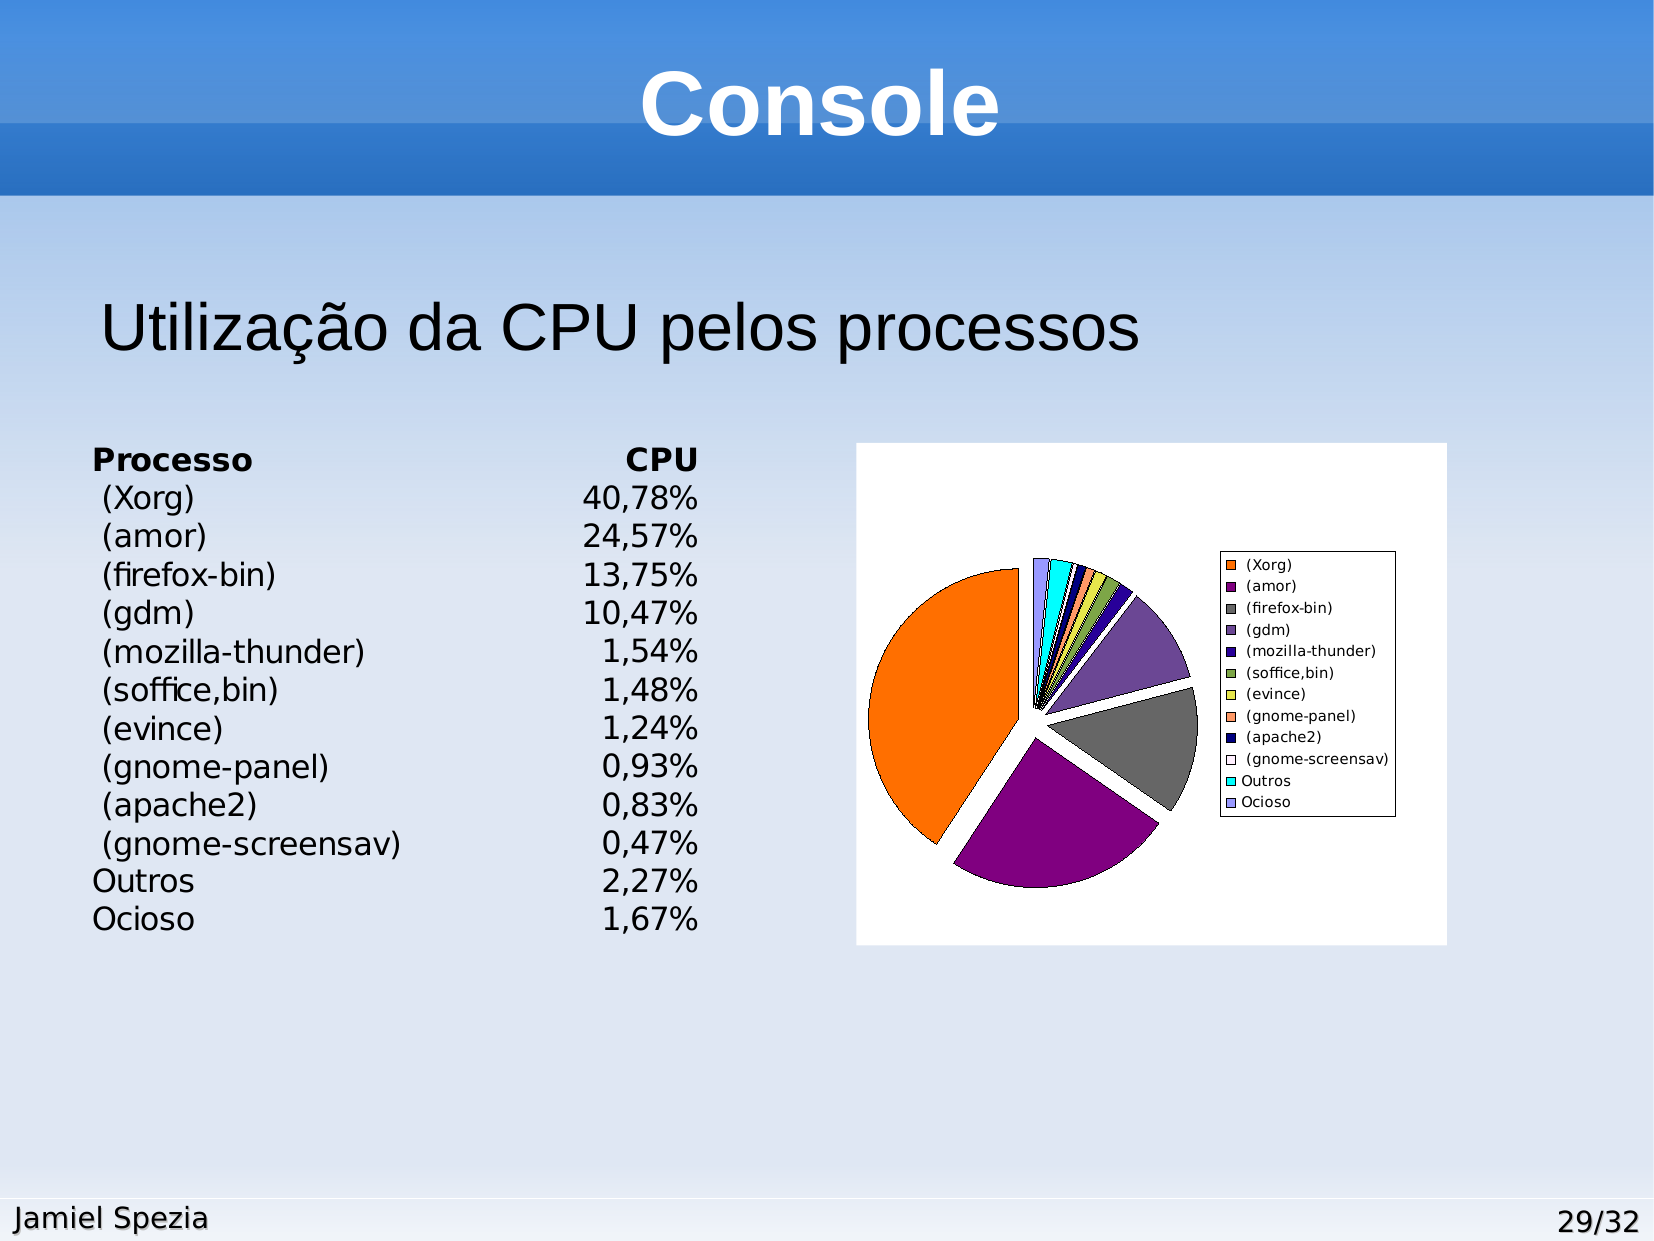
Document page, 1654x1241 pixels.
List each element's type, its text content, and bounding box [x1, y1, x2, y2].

list Utilização da CPU pelos processos [82, 290, 1571, 1094]
title Console [76, 0, 1565, 208]
picture [0, 0, 1654, 1198]
picture [0, 1199, 1654, 1241]
